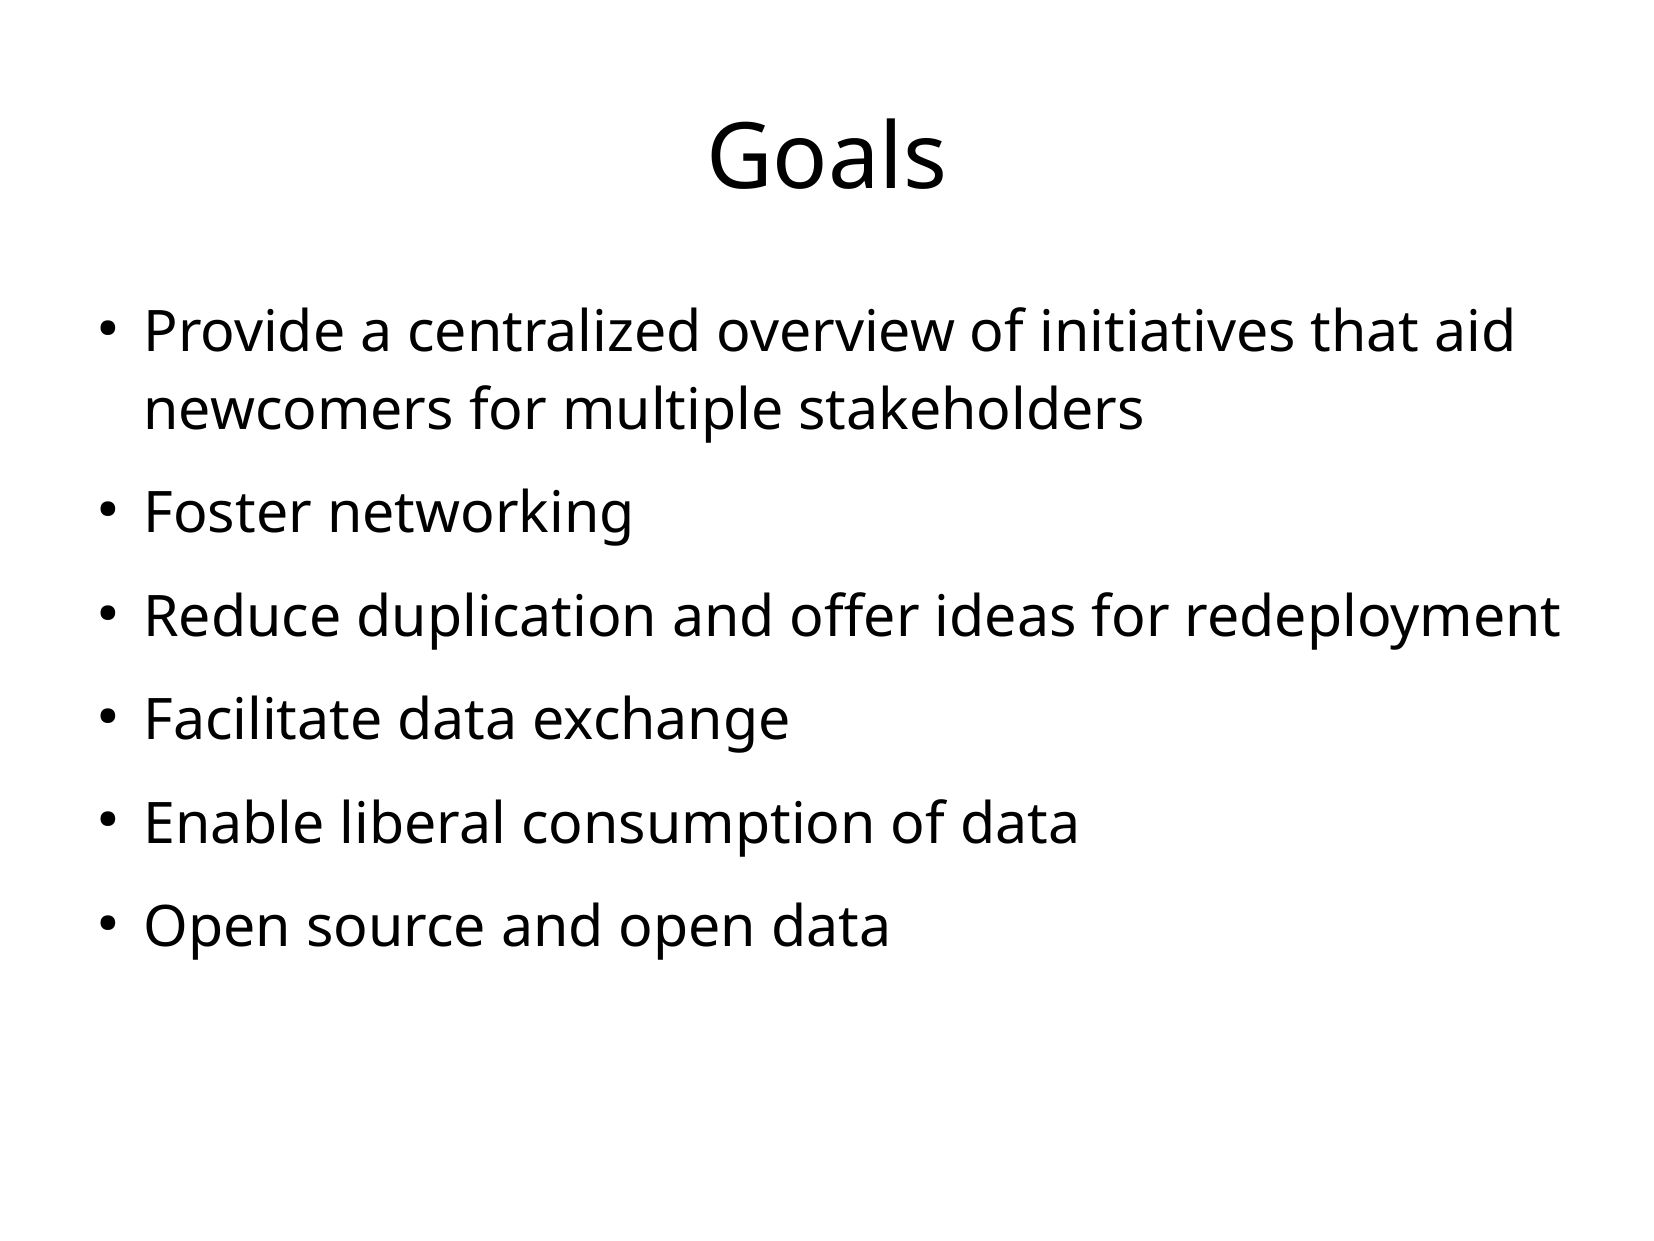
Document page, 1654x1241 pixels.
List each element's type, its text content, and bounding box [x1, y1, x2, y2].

list Provide a centralized overview of initiatives that aid newcomers for multiple stakeholders Foster networking Reduce duplication and offer ideas for redeployment Facilitate data exchange Enable liberal consumption of data Open source and open data [82, 290, 1571, 1010]
title Goals [82, 49, 1571, 257]
